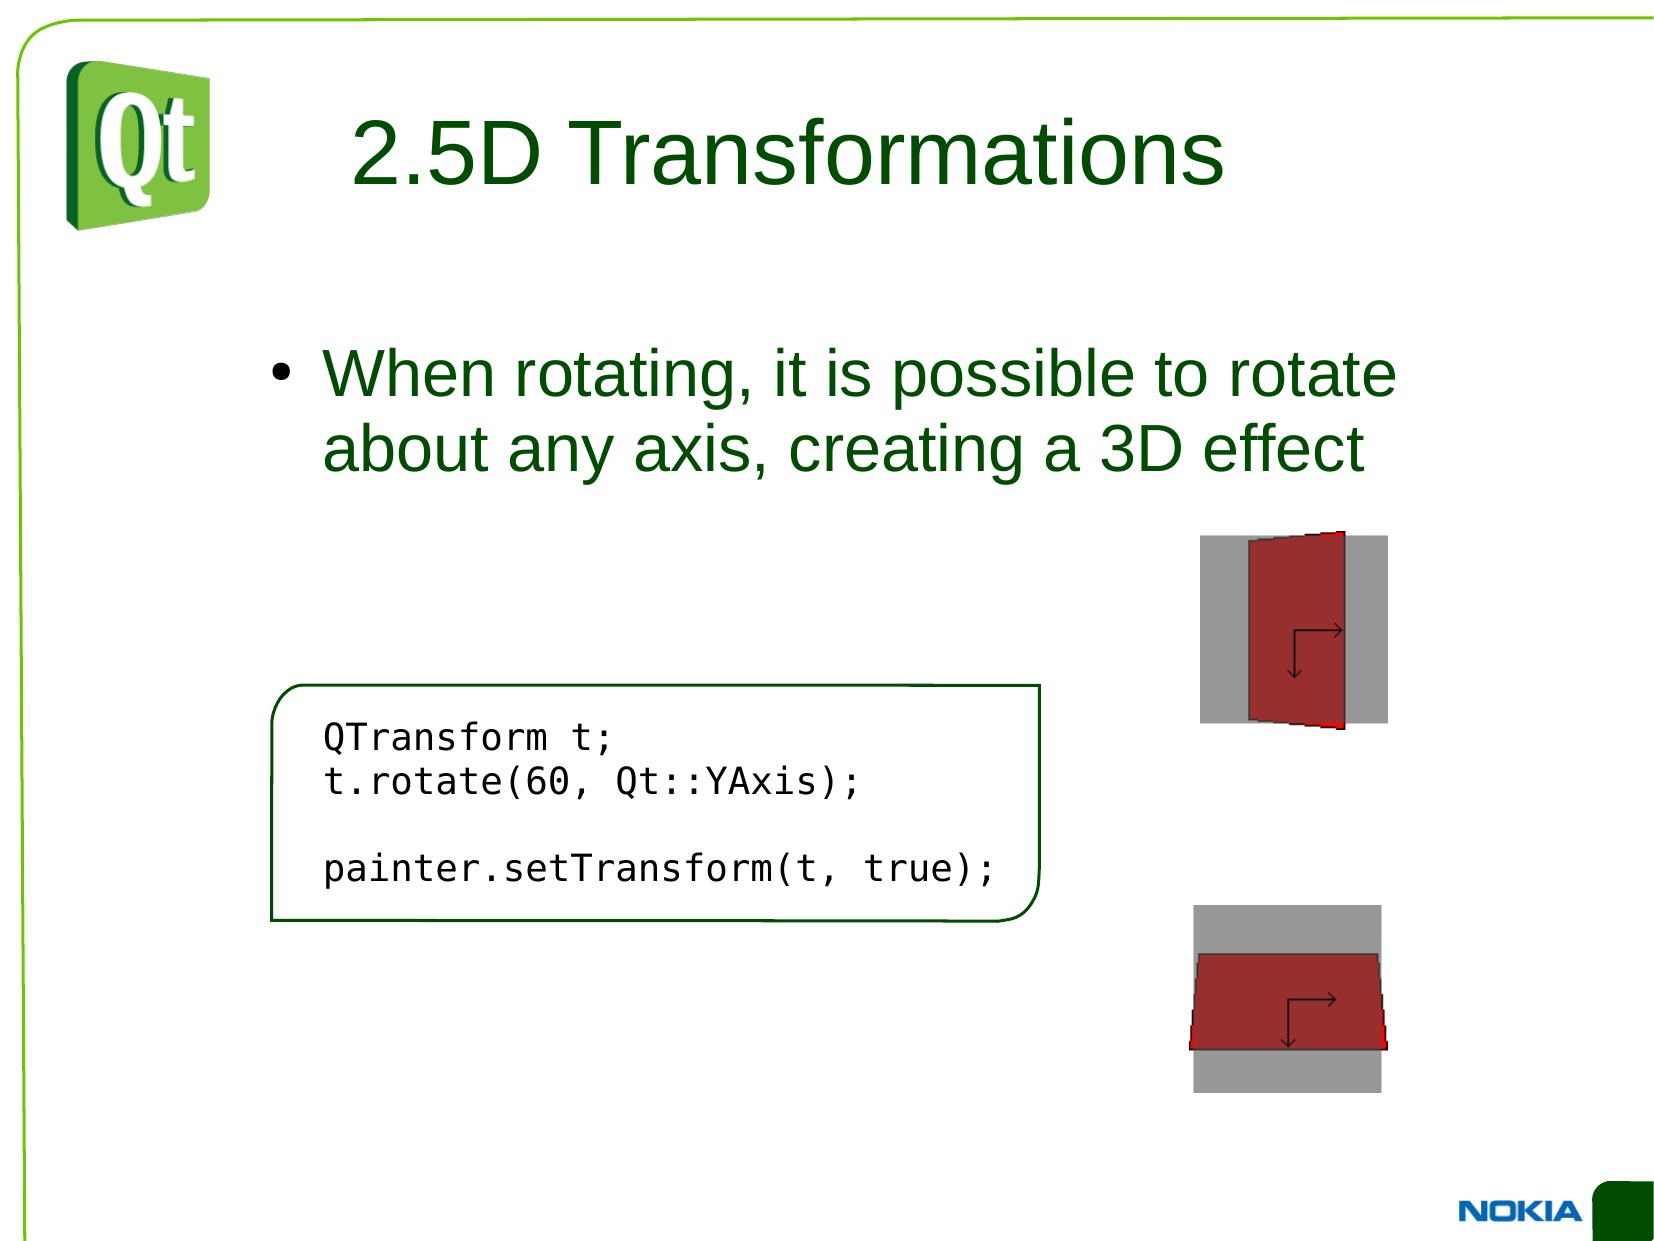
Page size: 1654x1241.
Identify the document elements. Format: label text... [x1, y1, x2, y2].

picture [1200, 531, 1388, 730]
picture [66, 61, 210, 231]
list When rotating, it is possible to rotate about any axis, creating a 3D effect [251, 336, 1571, 1085]
text_box QTransform t; t.rotate(60, Qt::YAxis); painter.setTransform(t, true); [308, 708, 1034, 898]
picture [1189, 905, 1388, 1093]
picture [1459, 1200, 1583, 1222]
title 2.5D Transformations [251, 56, 1327, 250]
